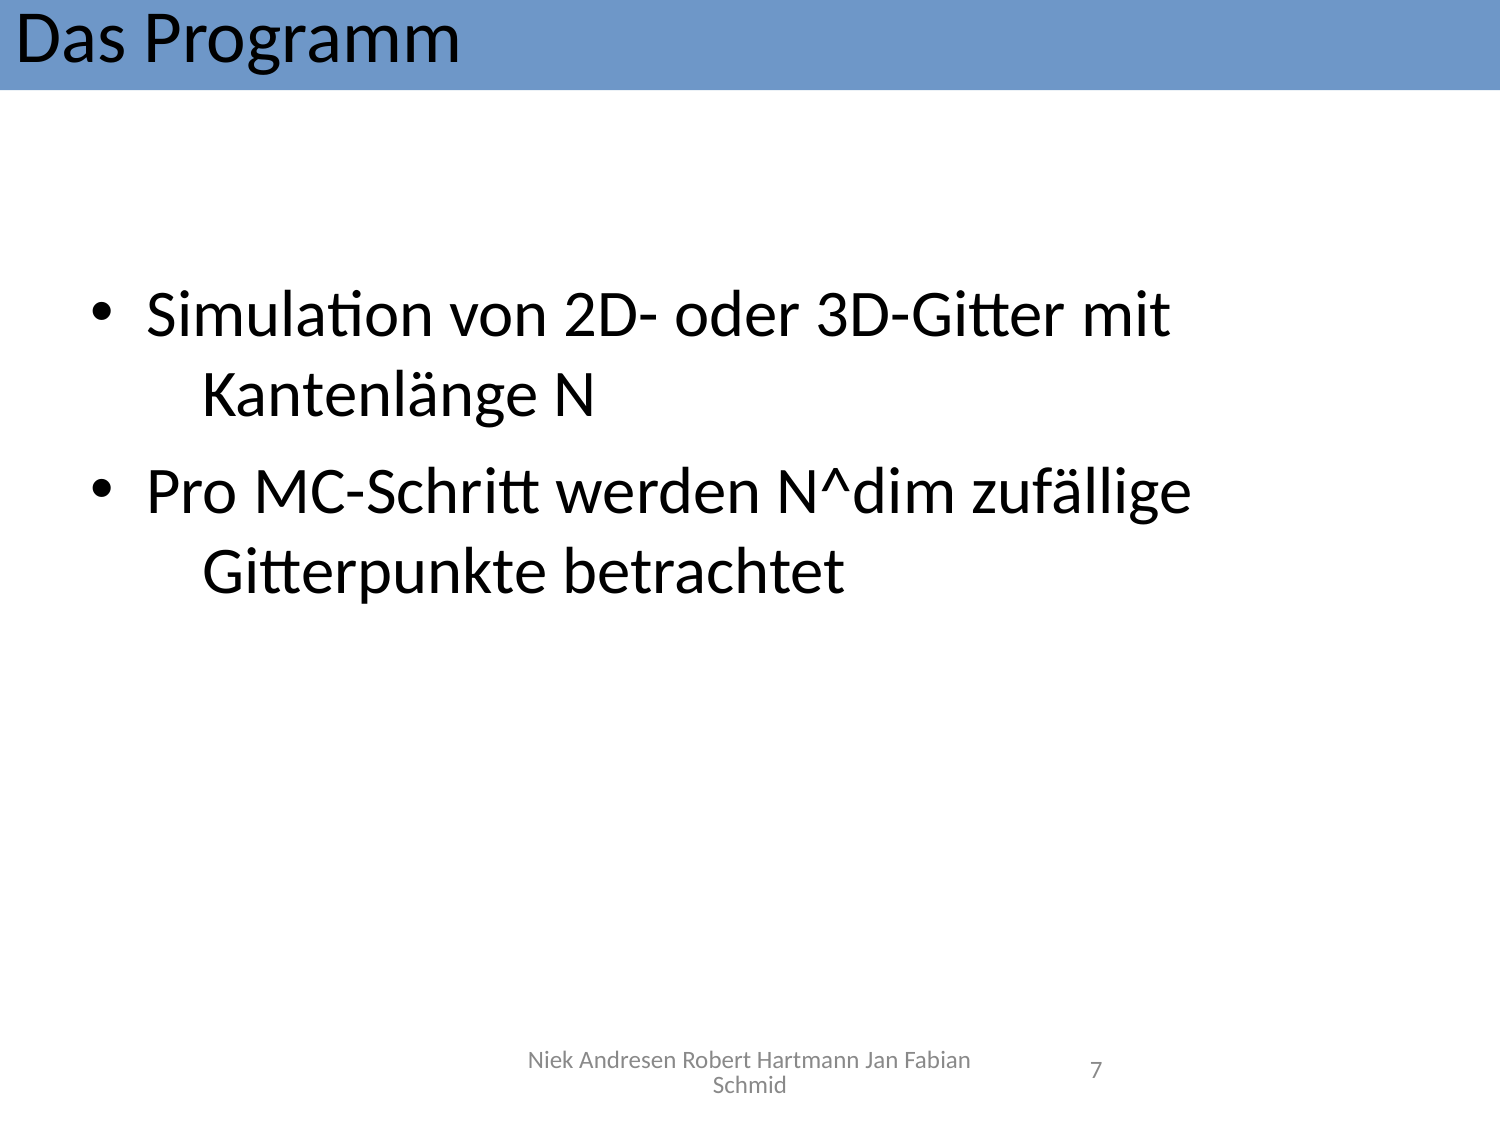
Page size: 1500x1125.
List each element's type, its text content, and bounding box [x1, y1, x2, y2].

list Simulation von 2D- oder 3D-Gitter mit Kantenlänge N Pro MC-Schritt werden N^dim zufällige Gitterpunkte betrachtet [75, 262, 1426, 1005]
text_box Niek Andresen Robert Hartmann Jan Fabian Schmid [512, 1042, 988, 1103]
text_box [1074, 1042, 1426, 1103]
text_box Das Programm [0, 0, 1500, 91]
